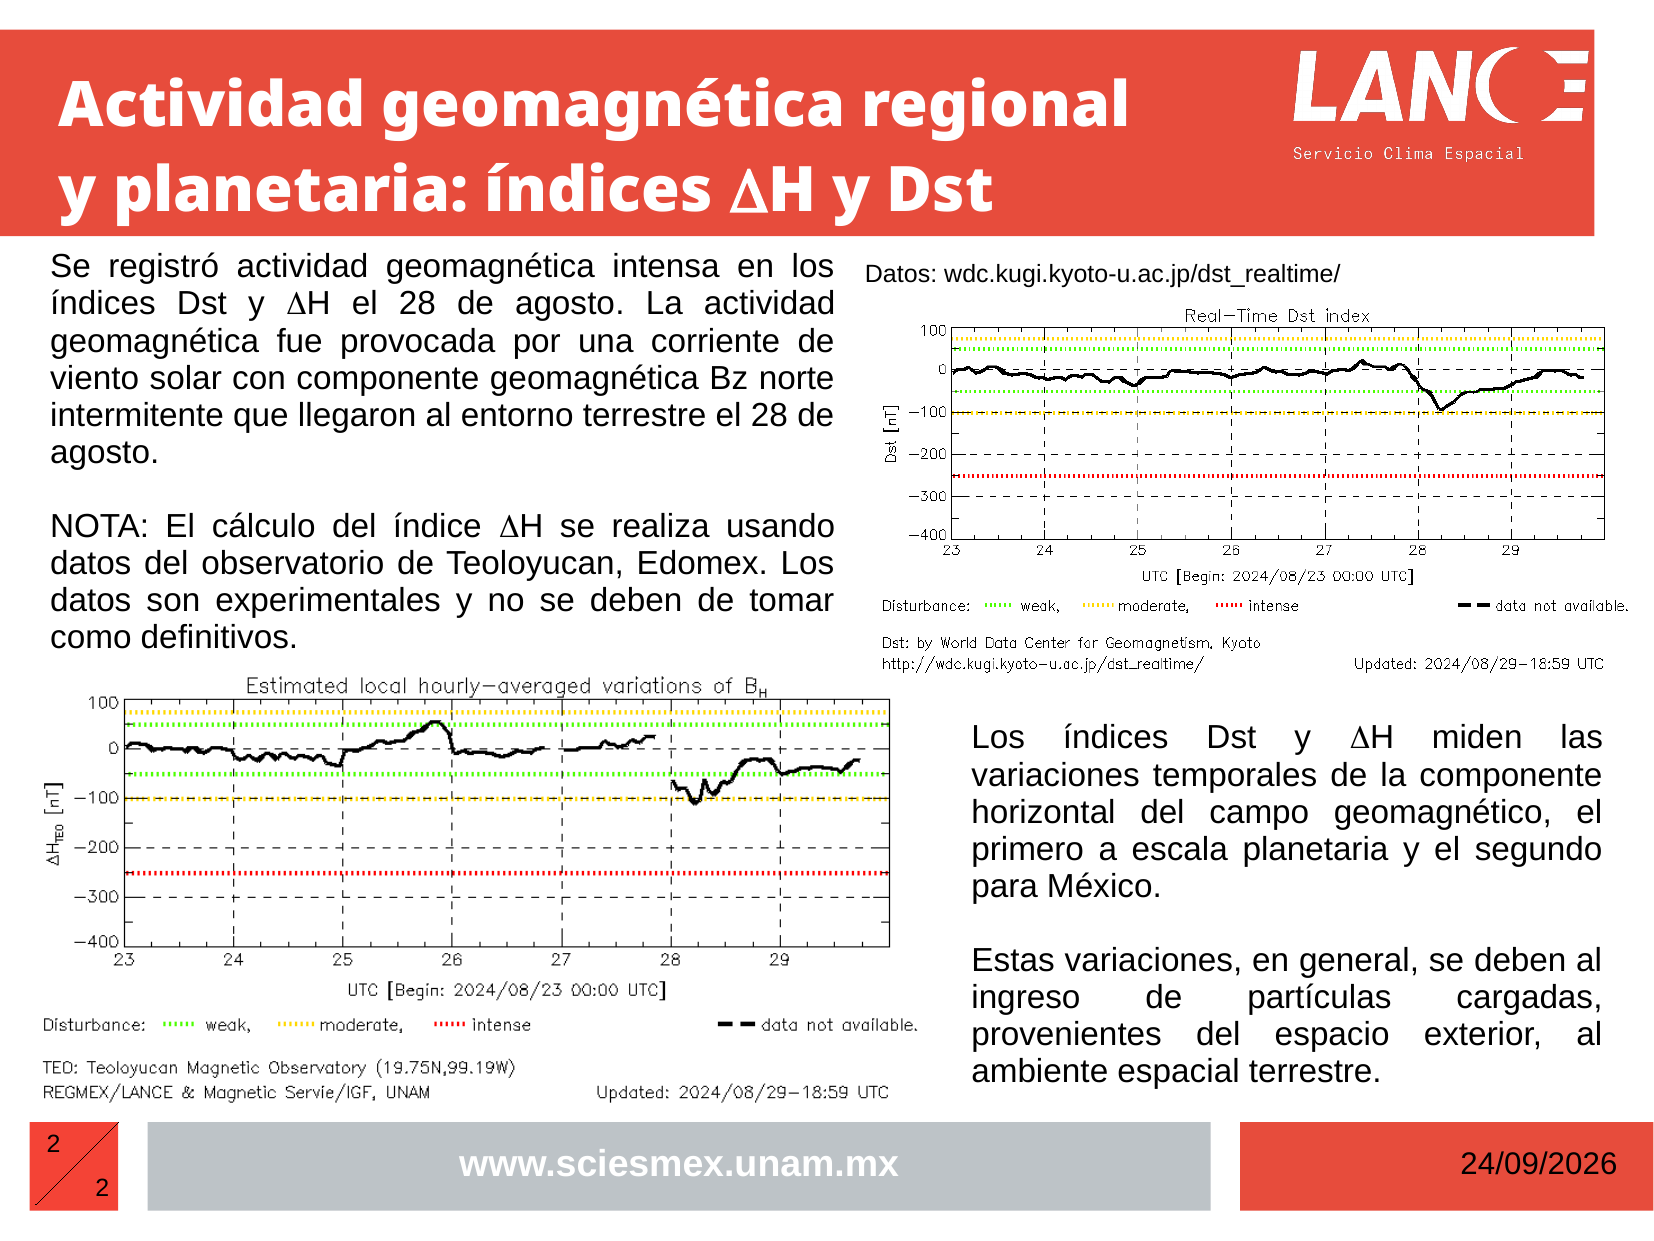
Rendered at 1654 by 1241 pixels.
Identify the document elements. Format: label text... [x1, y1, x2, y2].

text_box 29/08/2024 [1424, 1122, 1654, 1205]
text_box Datos: wdc.kugi.kyoto-u.ac.jp/dst_realtime/ [851, 252, 1371, 296]
text_box 2 [35, 1151, 125, 1209]
picture [1293, 47, 1589, 162]
text_box www.sciesmex.unam.mx [153, 1122, 1205, 1205]
title Actividad geomagnética regional y planetaria: índices DH y Dst [59, 59, 1312, 207]
text_box Los índices Dst y DH miden las variaciones temporales de la componente horizontal del campo geomagnético, el primero a escala planetaria y el segundo para México. Estas variaciones, en general, se deben al ingreso de partículas cargadas, provenientes del espacio exterior, al ambiente espacial terrestre. [956, 711, 1619, 1097]
text_box <número> [31, 1122, 176, 1170]
text_box Se registró actividad geomagnética intensa en los índices Dst y DH el 28 de agosto. La actividad geomagnética fue provocada por una corriente de viento solar con componente geomagnética Bz norte intermitente que llegaron al entorno terrestre el 28 de agosto. NOTA: El cálculo del índice DH se realiza usando datos del observatorio de Teoloyucan, Edomex. Los datos son experimentales y no se deben de tomar como definitivos. [35, 240, 851, 768]
picture [34, 289, 1642, 1105]
